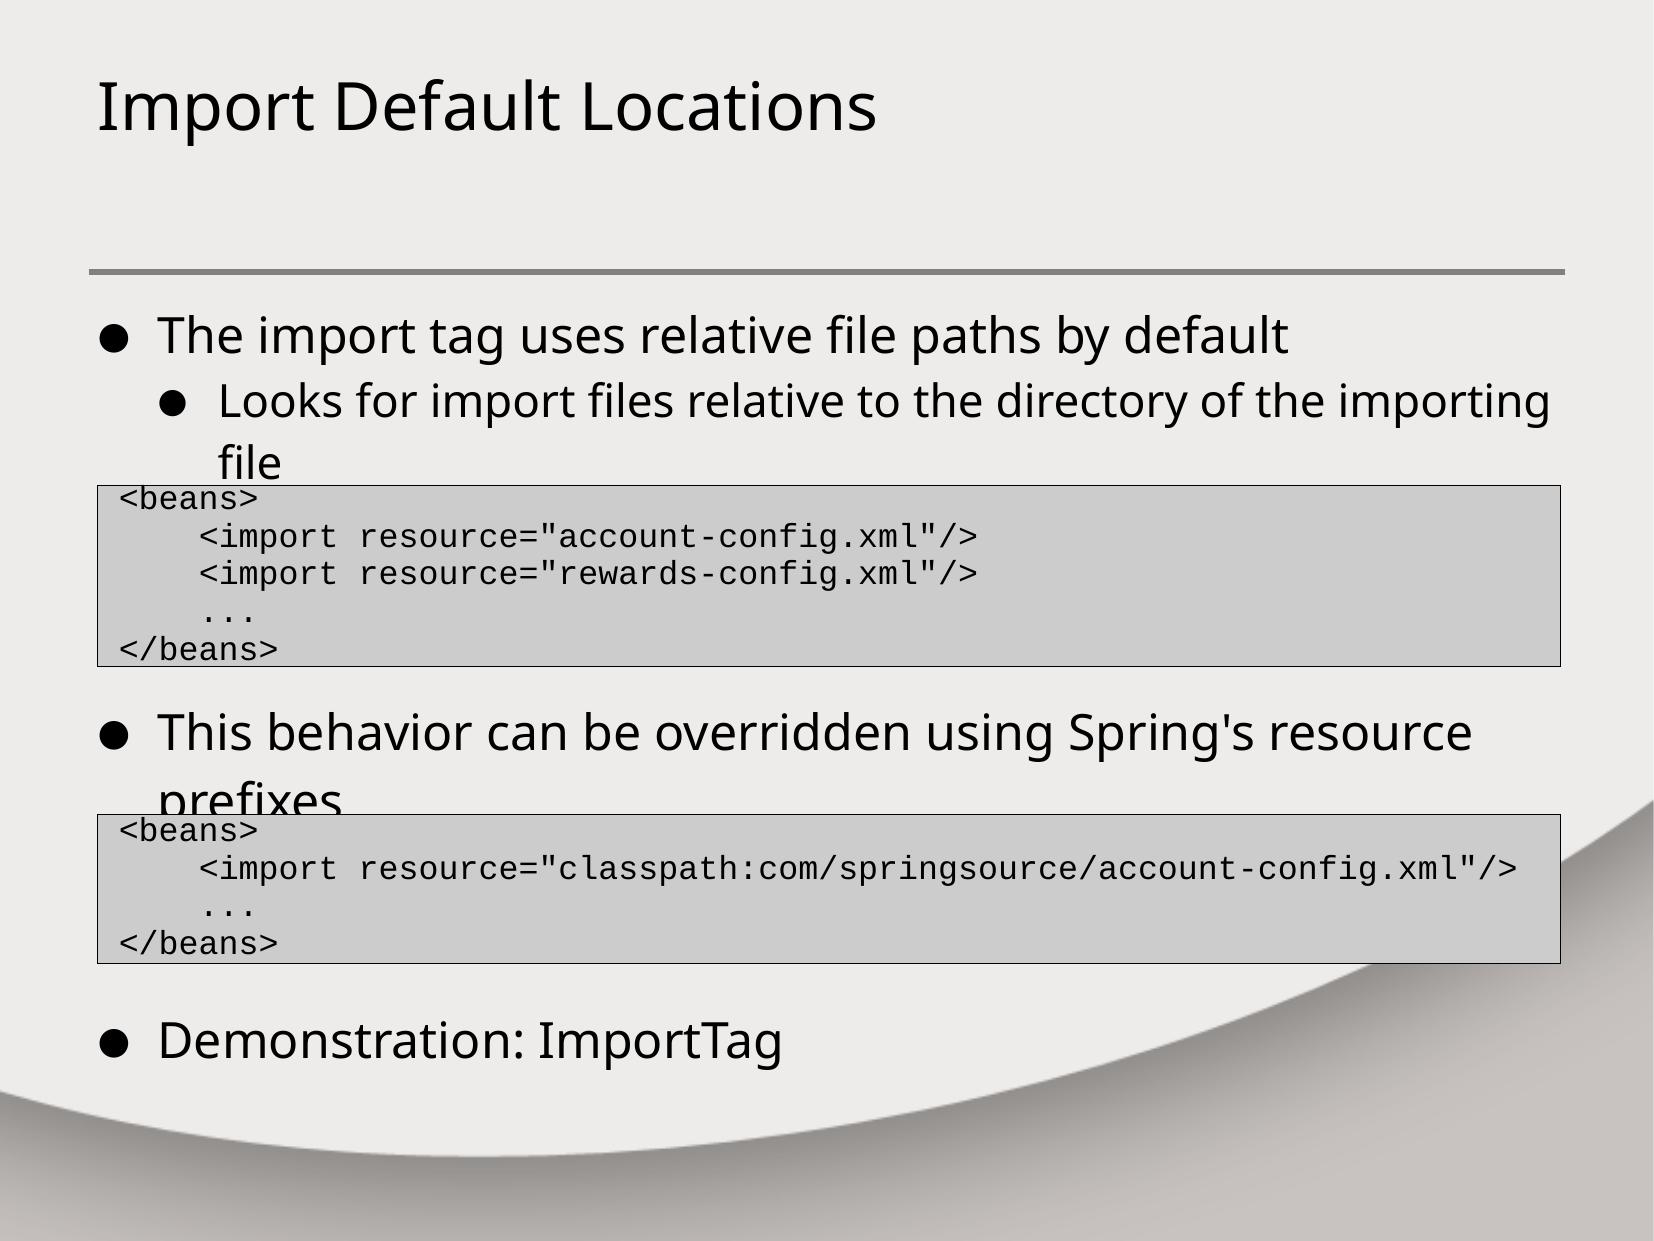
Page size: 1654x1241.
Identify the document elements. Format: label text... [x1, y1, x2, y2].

text_box <beans> <import resource="classpath:com/springsource/account-config.xml"/> ... </beans> [97, 814, 1561, 964]
list The import tag uses relative file paths by default Looks for import files relative to the directory of the importing file This behavior can be overridden using Spring's resource prefixes Demonstration: ImportTag [97, 964, 1561, 1163]
list The import tag uses relative file paths by default Looks for import files relative to the directory of the importing file This behavior can be overridden using Spring's resource prefixes Demonstration: ImportTag [97, 667, 1561, 814]
list The import tag uses relative file paths by default Looks for import files relative to the directory of the importing file This behavior can be overridden using Spring's resource prefixes Demonstration: ImportTag [97, 300, 1561, 485]
title Import Default Locations [97, 75, 1561, 226]
text_box <beans> <import resource="account-config.xml"/> <import resource="rewards-config.xml"/> ... </beans> [97, 485, 1561, 667]
picture [0, 0, 1654, 1241]
